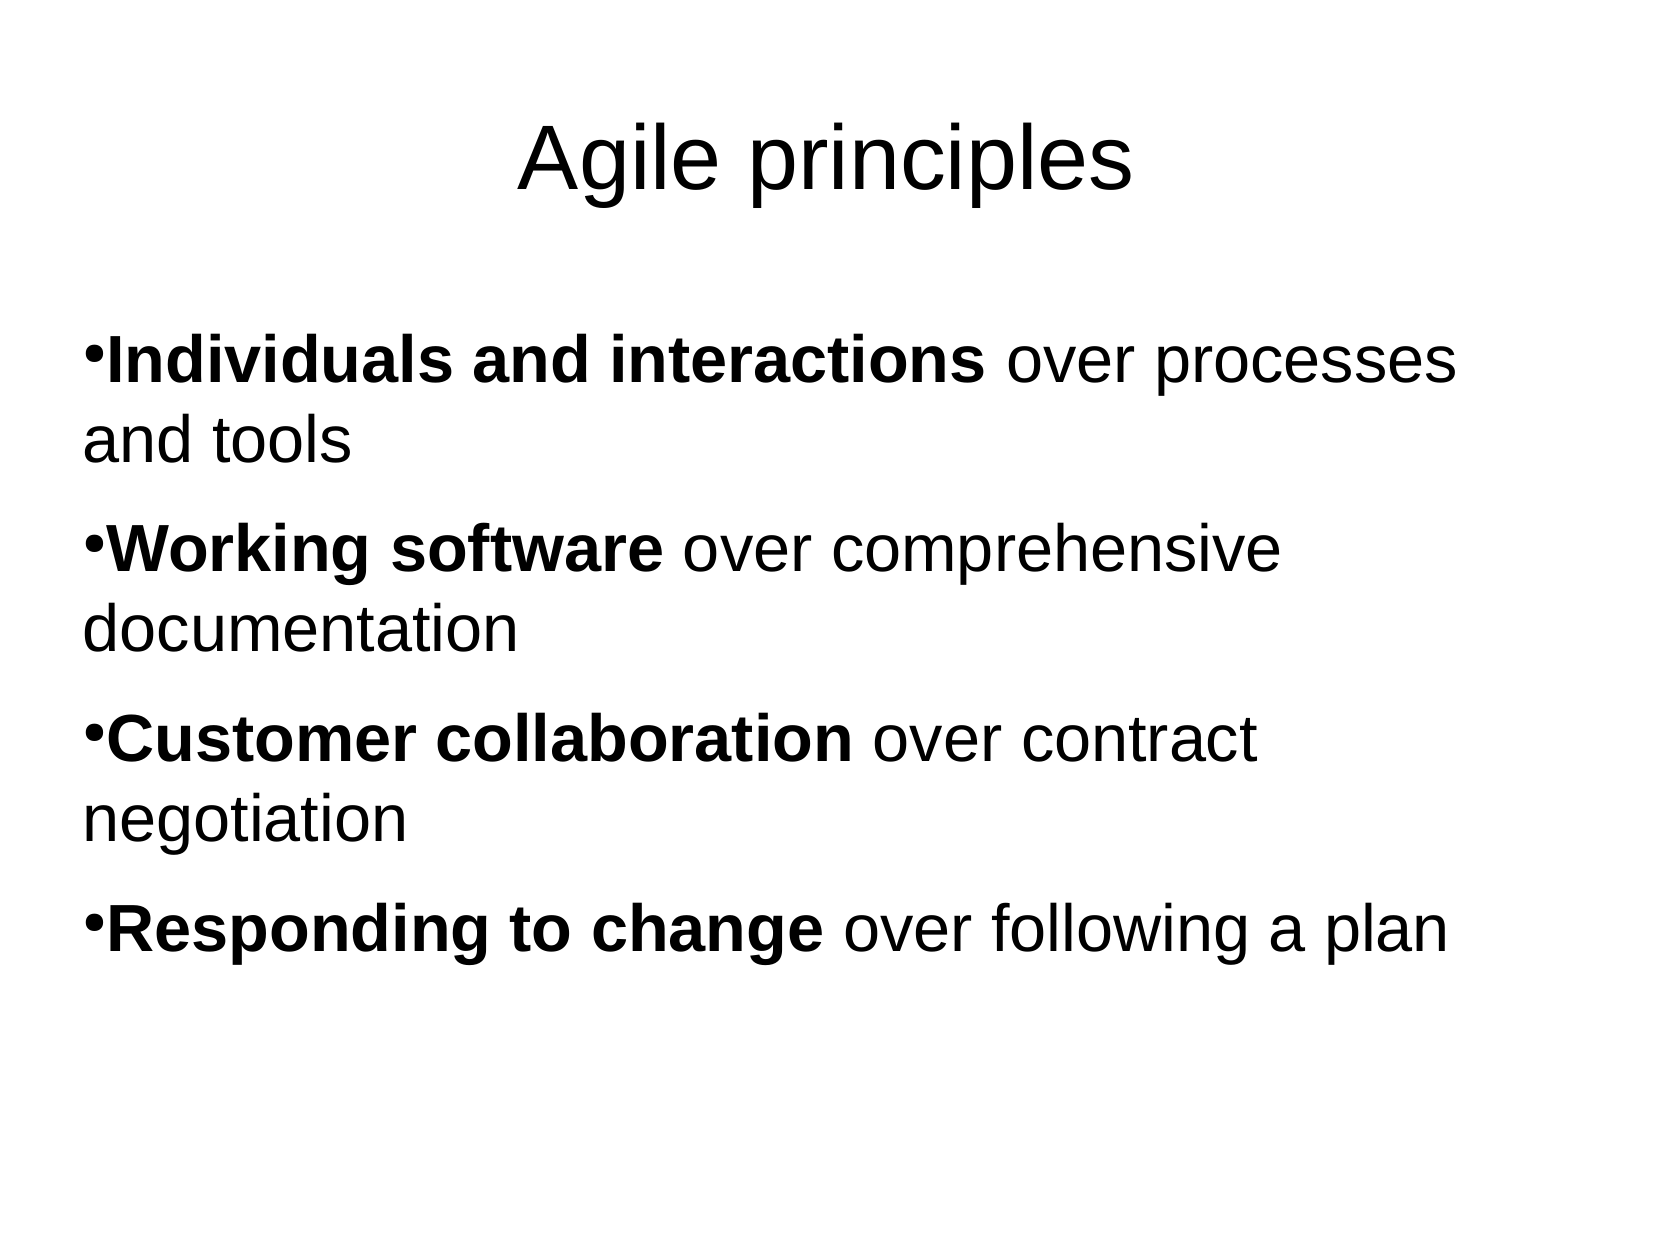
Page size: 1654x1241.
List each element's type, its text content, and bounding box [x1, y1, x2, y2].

list Individuals and interactions over processes and tools Working software over comprehensive documentation Customer collaboration over contract negotiation Responding to change over following a plan [82, 315, 1571, 981]
title Agile principles [82, 49, 1571, 257]
